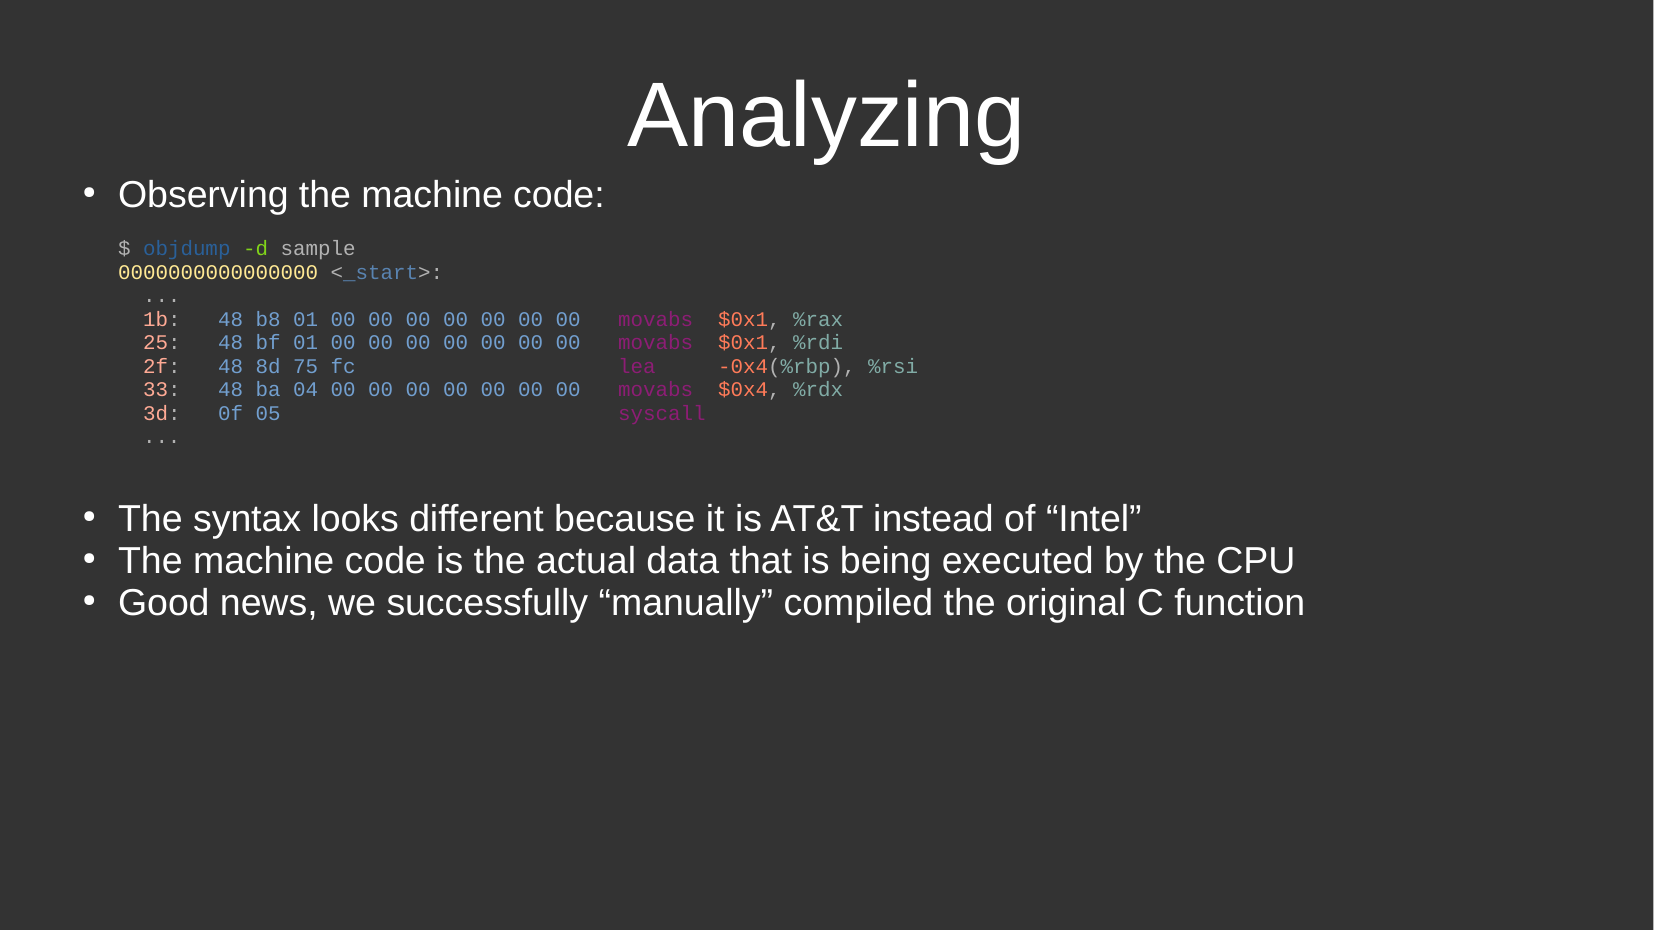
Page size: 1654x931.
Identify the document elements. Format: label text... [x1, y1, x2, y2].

subtitle Observing the machine code: $ objdump -d sample 0000000000000000 <_start>: ... 1b: 48 b8 01 00 00 00 00 00 00 00 movabs $0x1, %rax 25: 48 bf 01 00 00 00 00 00 00 00 movabs $0x1, %rdi 2f: 48 8d 75 fc lea -0x4(%rbp), %rsi 33: 48 ba 04 00 00 00 00 00 00 00 movabs $0x4, %rdx 3d: 0f 05 syscall ... The syntax looks different because it is AT&T instead of “Intel” The machine code is the actual data that is being executed by the CPU Good news, we successfully “manually” compiled the original C function [82, 173, 1571, 713]
title Analyzing [82, 37, 1571, 173]
